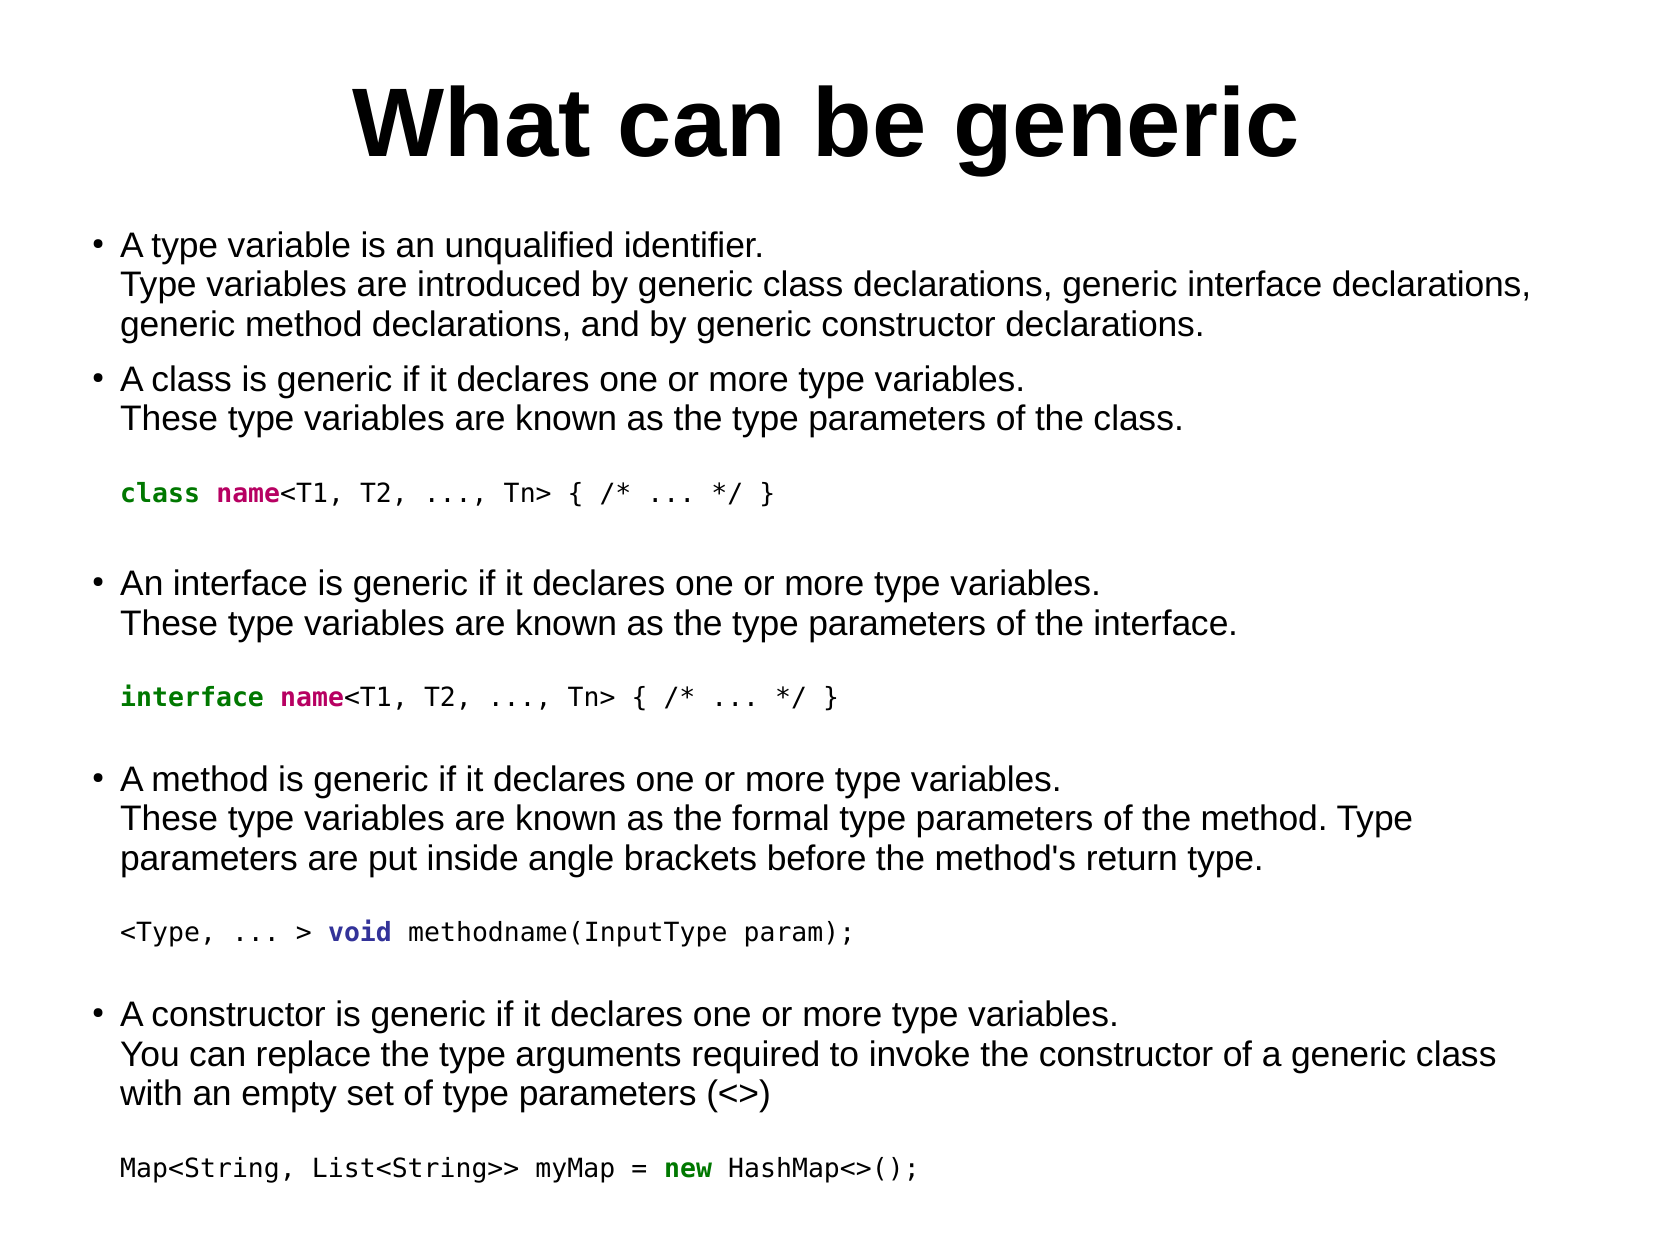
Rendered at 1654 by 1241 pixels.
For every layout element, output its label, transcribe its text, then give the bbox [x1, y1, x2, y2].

list A type variable is an unqualified identifier. Type variables are introduced by generic class declarations, generic interface declarations, generic method declarations, and by generic constructor declarations. A class is generic if it declares one or more type variables. These type variables are known as the type parameters of the class. class name<T1, T2, ..., Tn> { /* ... */ } An interface is generic if it declares one or more type variables. These type variables are known as the type parameters of the interface. interface name<T1, T2, ..., Tn> { /* ... */ } A method is generic if it declares one or more type variables. These type variables are known as the formal type parameters of the method. Type parameters are put inside angle brackets before the method's return type. <Type, ... > void methodname(InputType param); A constructor is generic if it declares one or more type variables. You can replace the type arguments required to invoke the constructor of a generic class with an empty set of type parameters (<>) Map<String, List<String>> myMap = new HashMap<>(); [82, 225, 1538, 1186]
title What can be generic [82, 49, 1571, 196]
